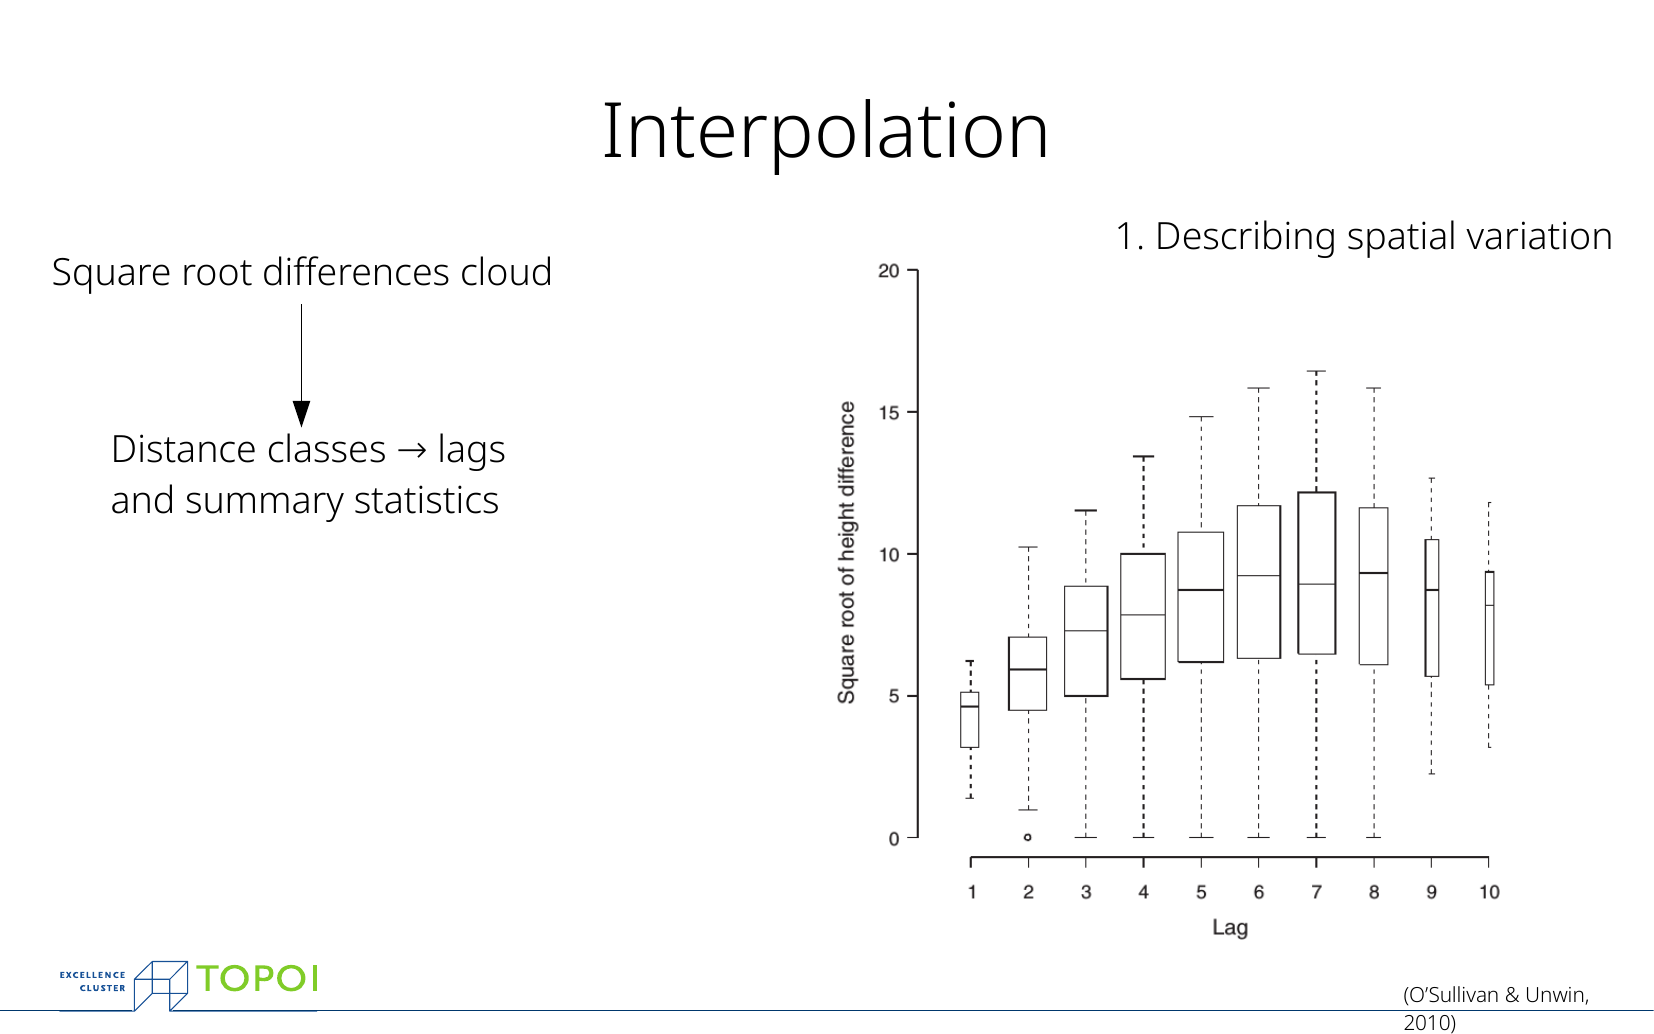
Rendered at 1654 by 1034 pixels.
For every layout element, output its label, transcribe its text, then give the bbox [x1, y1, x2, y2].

picture [815, 237, 1522, 943]
text_box 1. Describing spatial variation [1099, 202, 1621, 269]
text_box Distance classes → lags and summary statistics [95, 415, 516, 533]
text_box (O’Sullivan & Unwin, 2010) [1388, 972, 1654, 1016]
title Interpolation [82, 41, 1571, 214]
text_box Square root differences cloud [36, 237, 566, 305]
